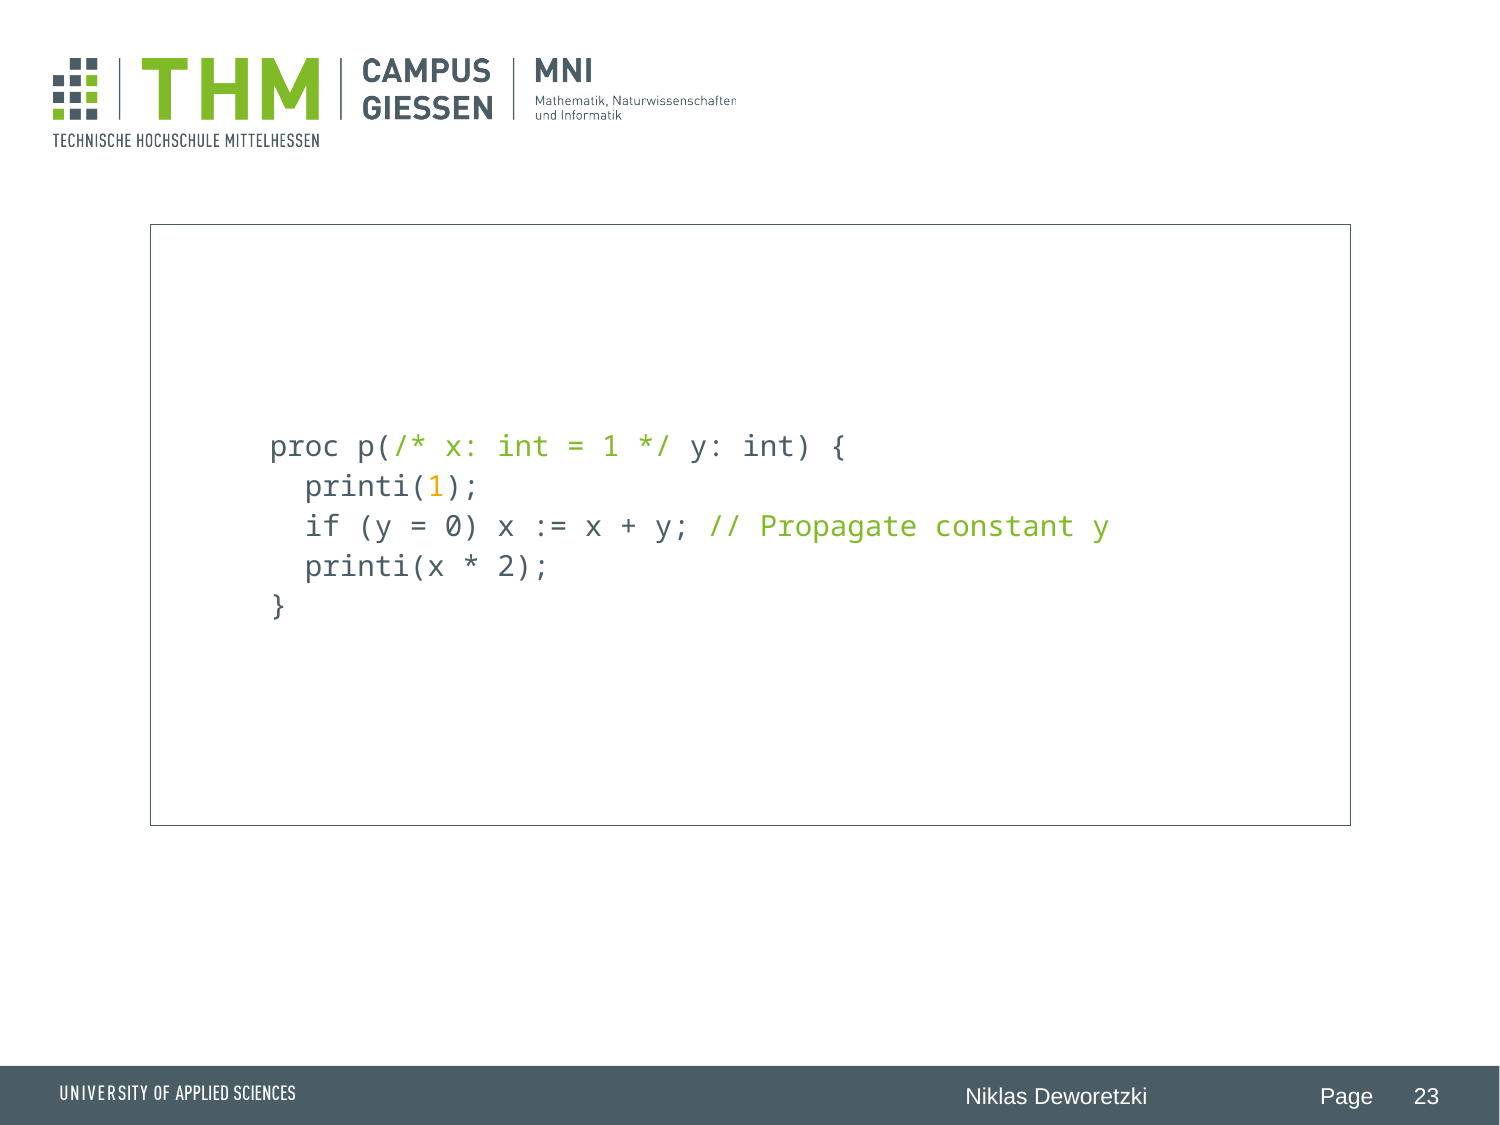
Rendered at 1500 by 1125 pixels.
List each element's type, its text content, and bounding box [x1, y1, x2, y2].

text_box proc p(/* x: int = 1 */ y: int) { printi(1); if (y = 0) x := x + y; // Propagate constant y printi(x * 2); } [150, 224, 1351, 826]
slide_number <number> [1376, 1073, 1455, 1118]
picture [53, 58, 736, 147]
picture [59, 1082, 296, 1104]
